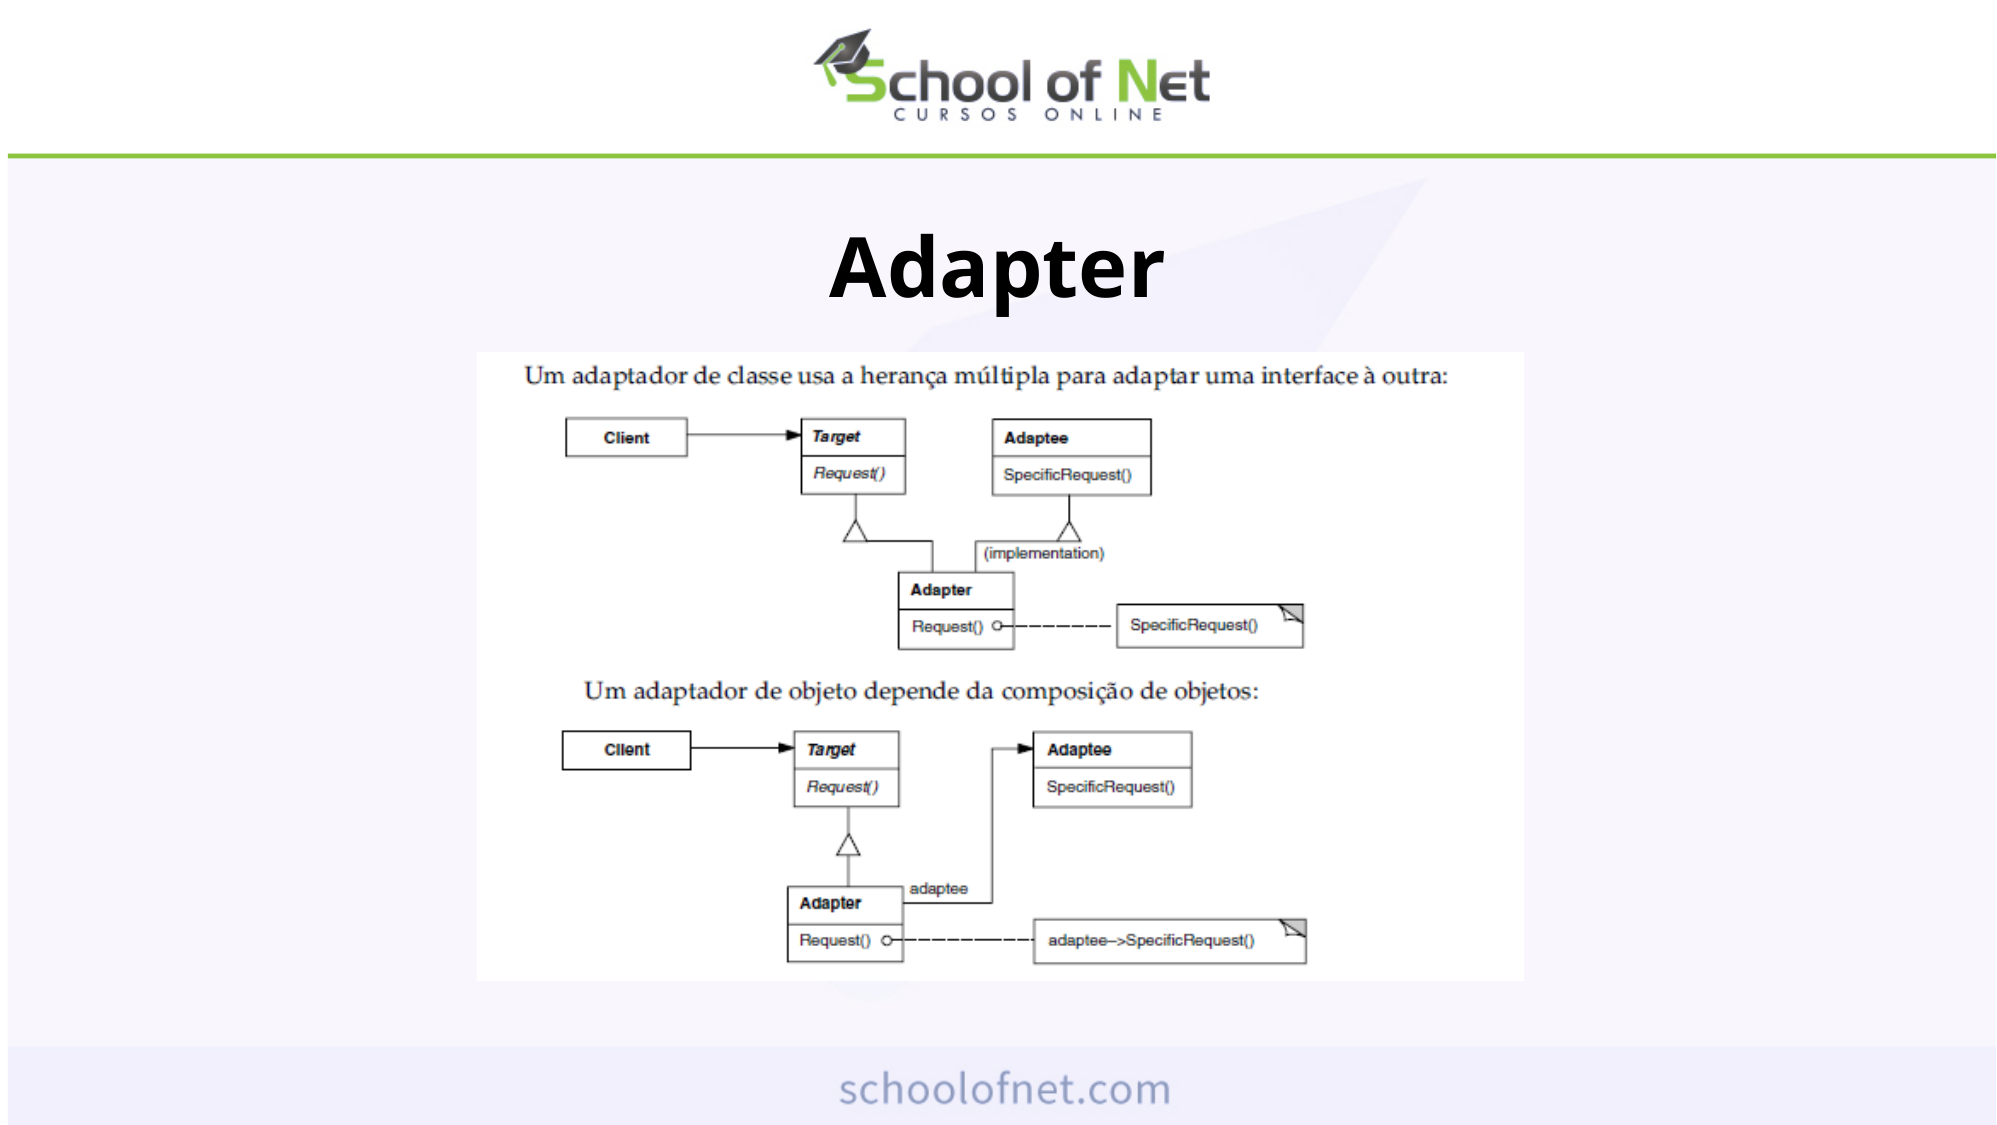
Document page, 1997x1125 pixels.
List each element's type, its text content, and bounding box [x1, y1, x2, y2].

title Adapter [99, 171, 1897, 360]
picture [7, 5, 1997, 1125]
